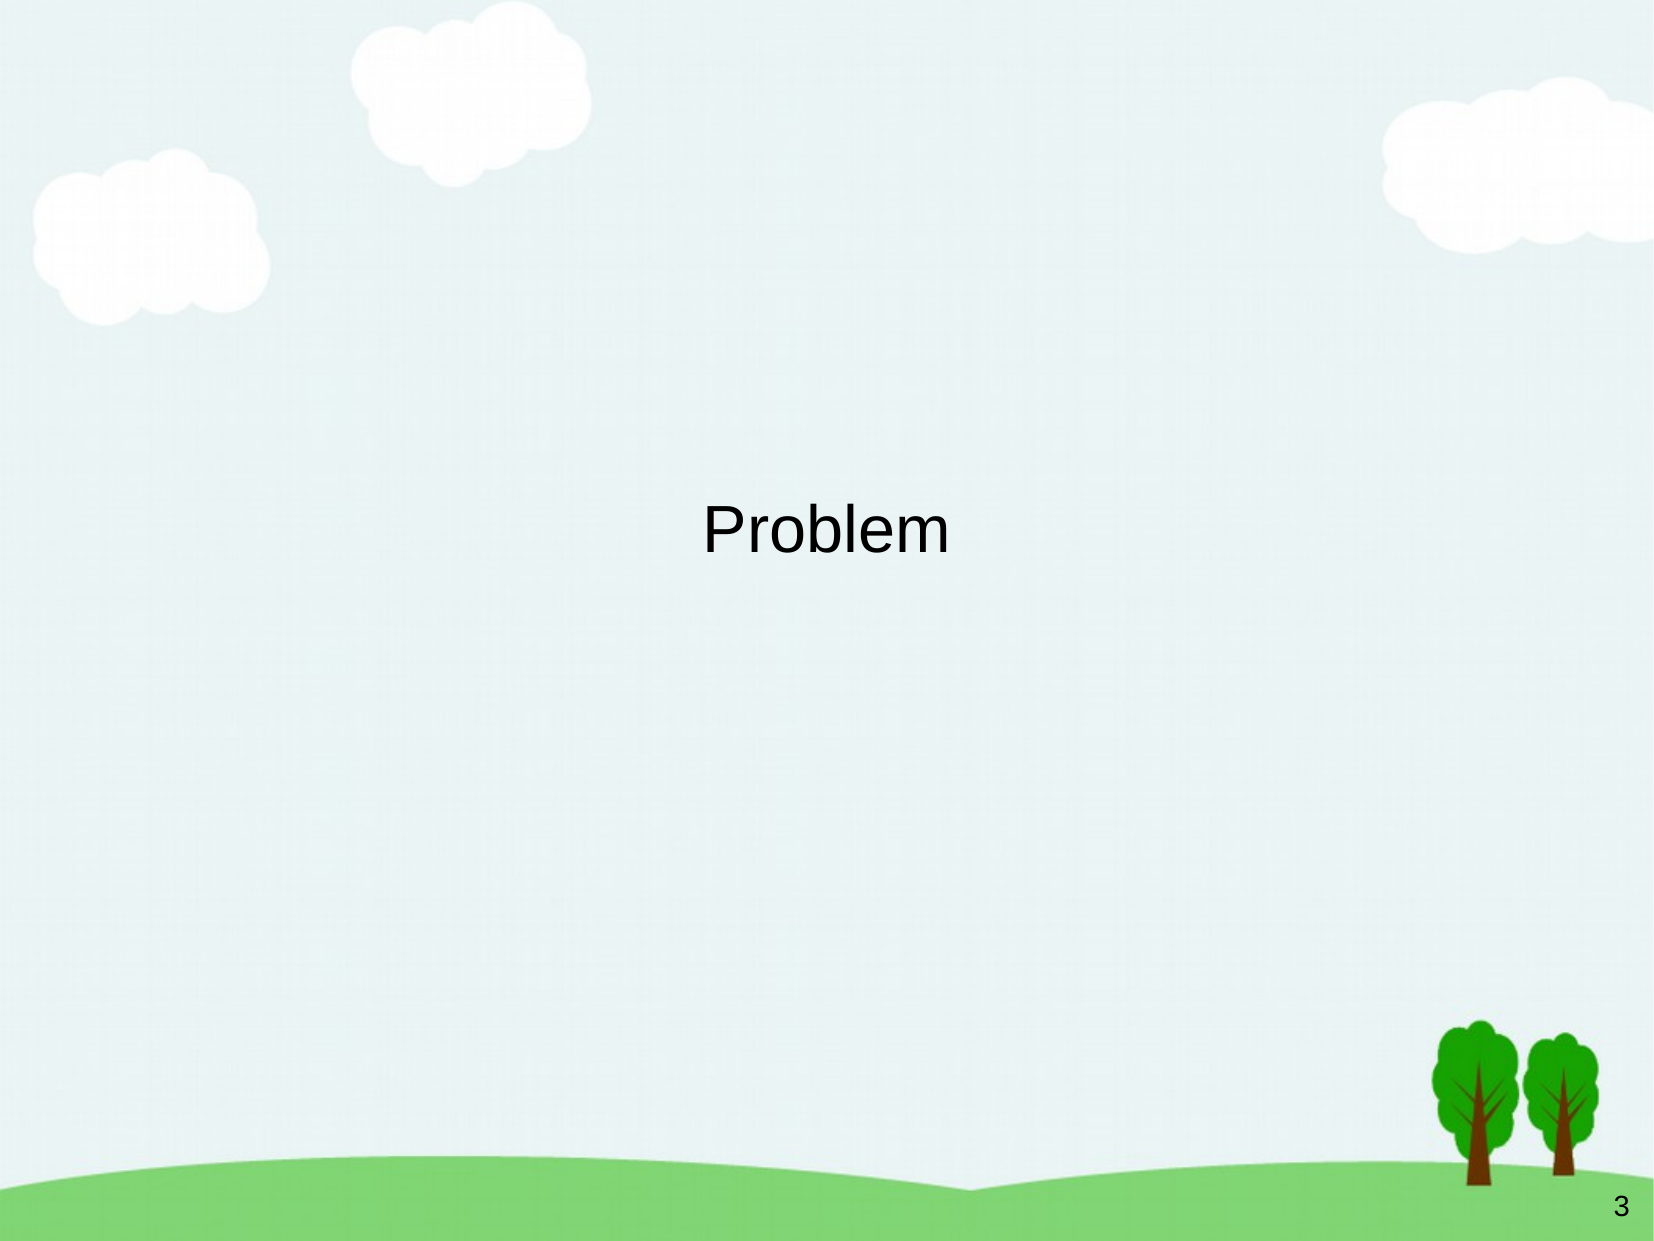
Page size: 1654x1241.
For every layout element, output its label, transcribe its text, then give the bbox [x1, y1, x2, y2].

picture [0, 0, 1654, 1241]
subtitle Problem [82, 49, 1571, 1010]
